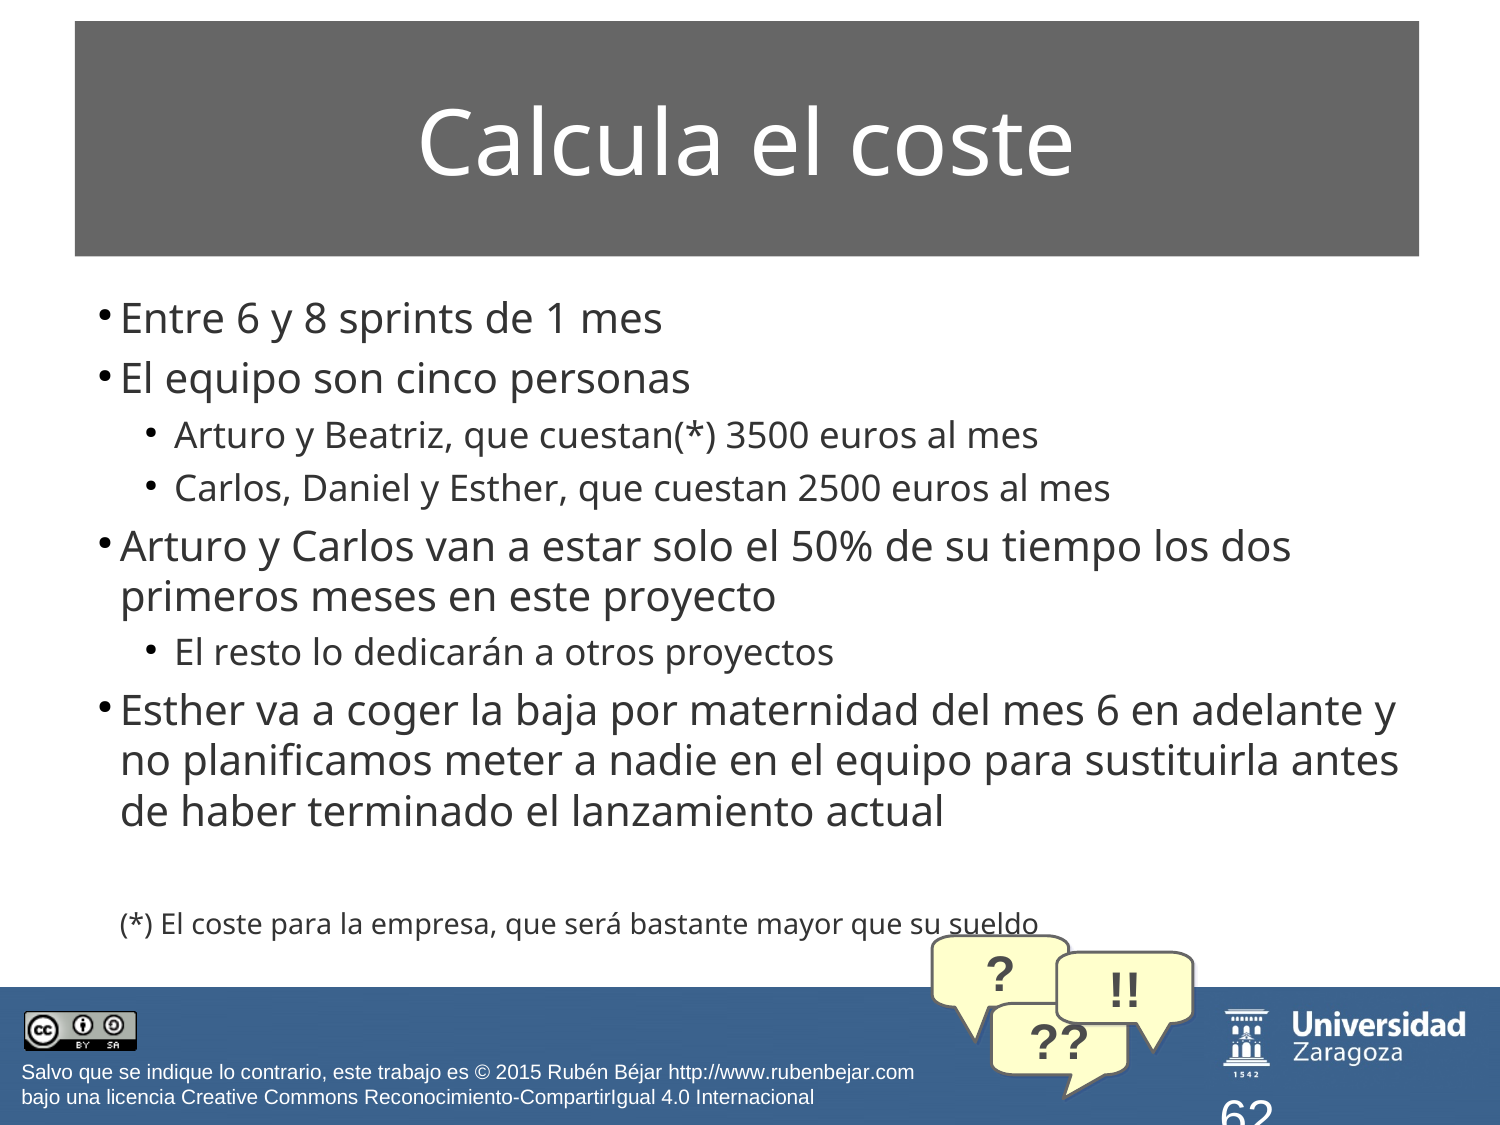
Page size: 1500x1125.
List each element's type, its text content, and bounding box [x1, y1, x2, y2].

text_box ?? [991, 1003, 1128, 1099]
list Entre 6 y 8 sprints de 1 mes El equipo son cinco personas Arturo y Beatriz, que cuestan(*) 3500 euros al mes Carlos, Daniel y Esther, que cuestan 2500 euros al mes Arturo y Carlos van a estar solo el 50% de su tiempo los dos primeros meses en este proyecto El resto lo dedicarán a otros proyectos Esther va a coger la baja por maternidad del mes 6 en adelante y no planificamos meter a nadie en el equipo para sustituirla antes de haber terminado el lanzamiento actual (*) El coste para la empresa, que será bastante mayor que su sueldo [82, 283, 1418, 957]
picture [1226, 1116, 1240, 1125]
title Calcula el coste [74, 21, 1420, 257]
text_box ? [932, 935, 1069, 1043]
picture [0, 987, 1500, 1125]
text_box !! [1056, 952, 1193, 1053]
